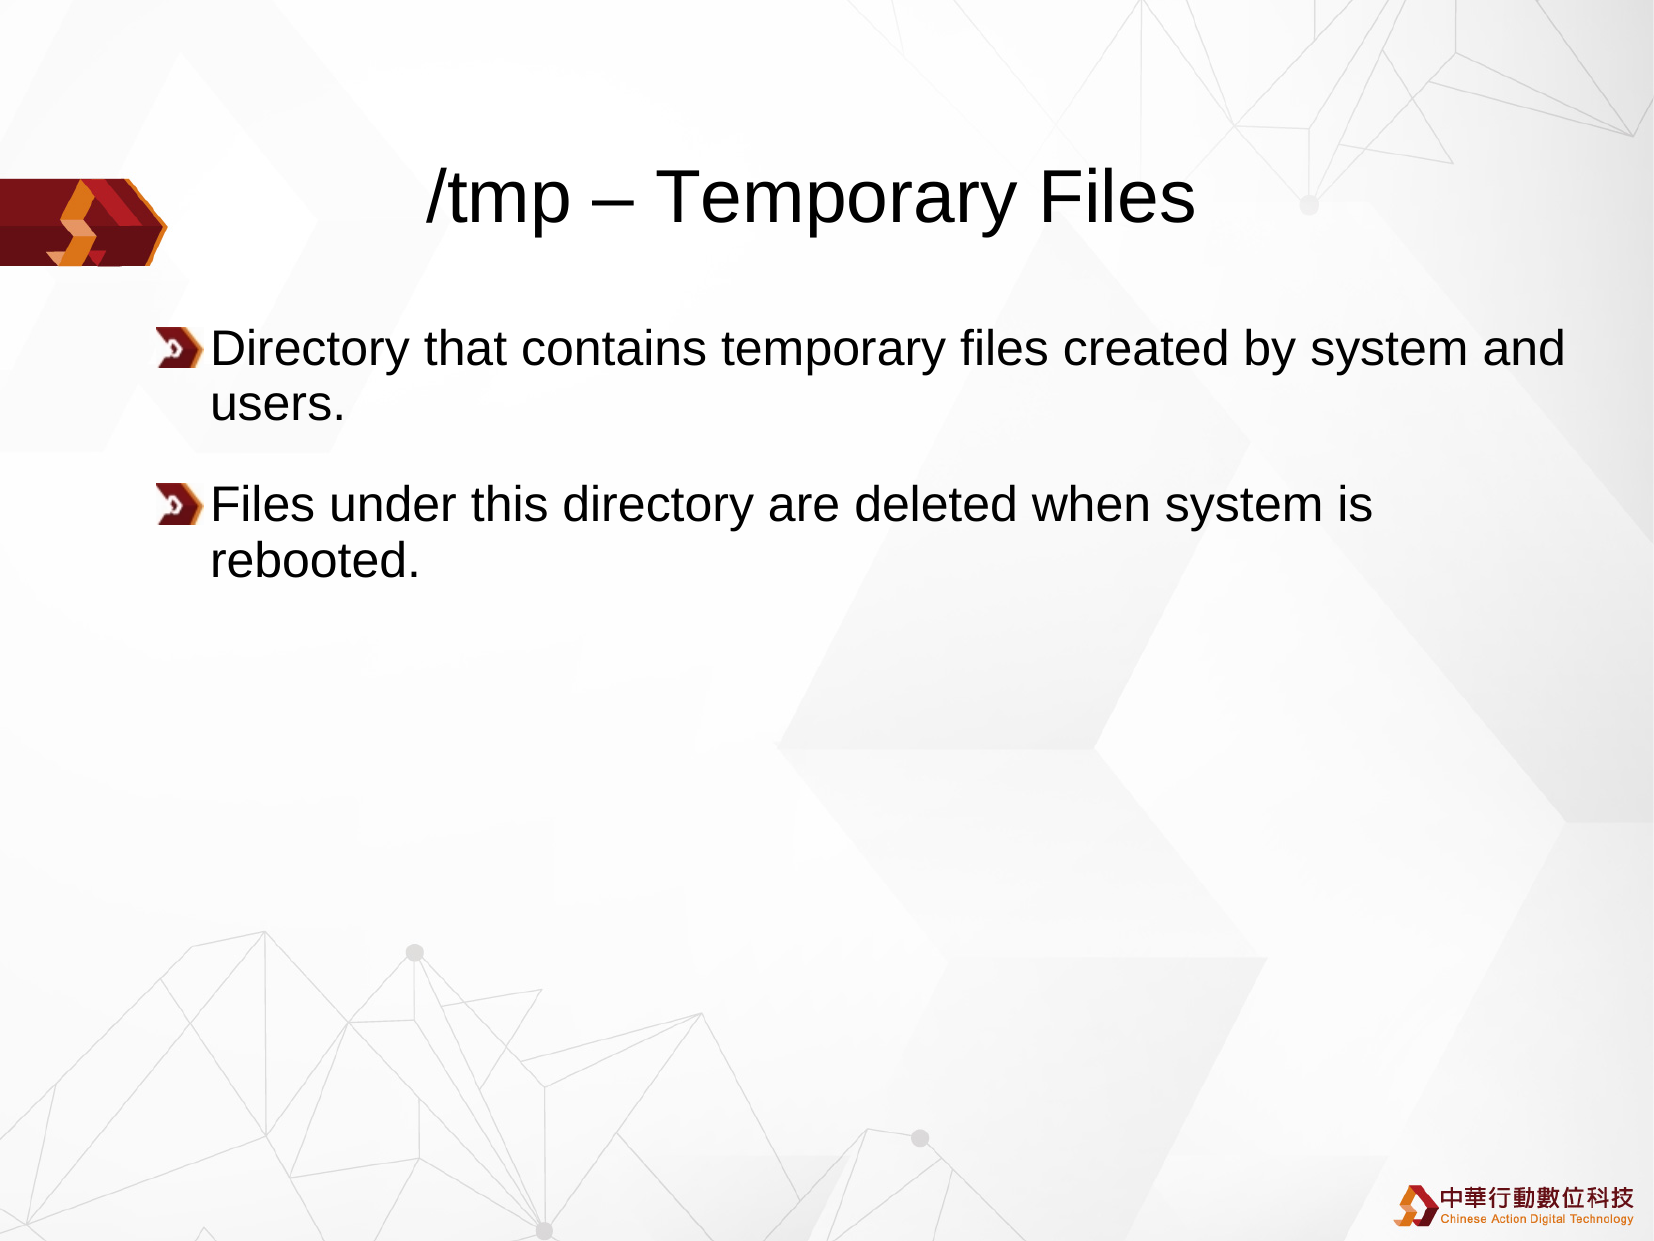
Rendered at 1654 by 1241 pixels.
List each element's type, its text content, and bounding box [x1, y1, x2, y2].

title /tmp – Temporary Files [118, 112, 1506, 281]
picture [0, 0, 1654, 1241]
list Directory that contains temporary files created by system and users. Files under this directory are deleted when system is rebooted. [118, 319, 1571, 1040]
